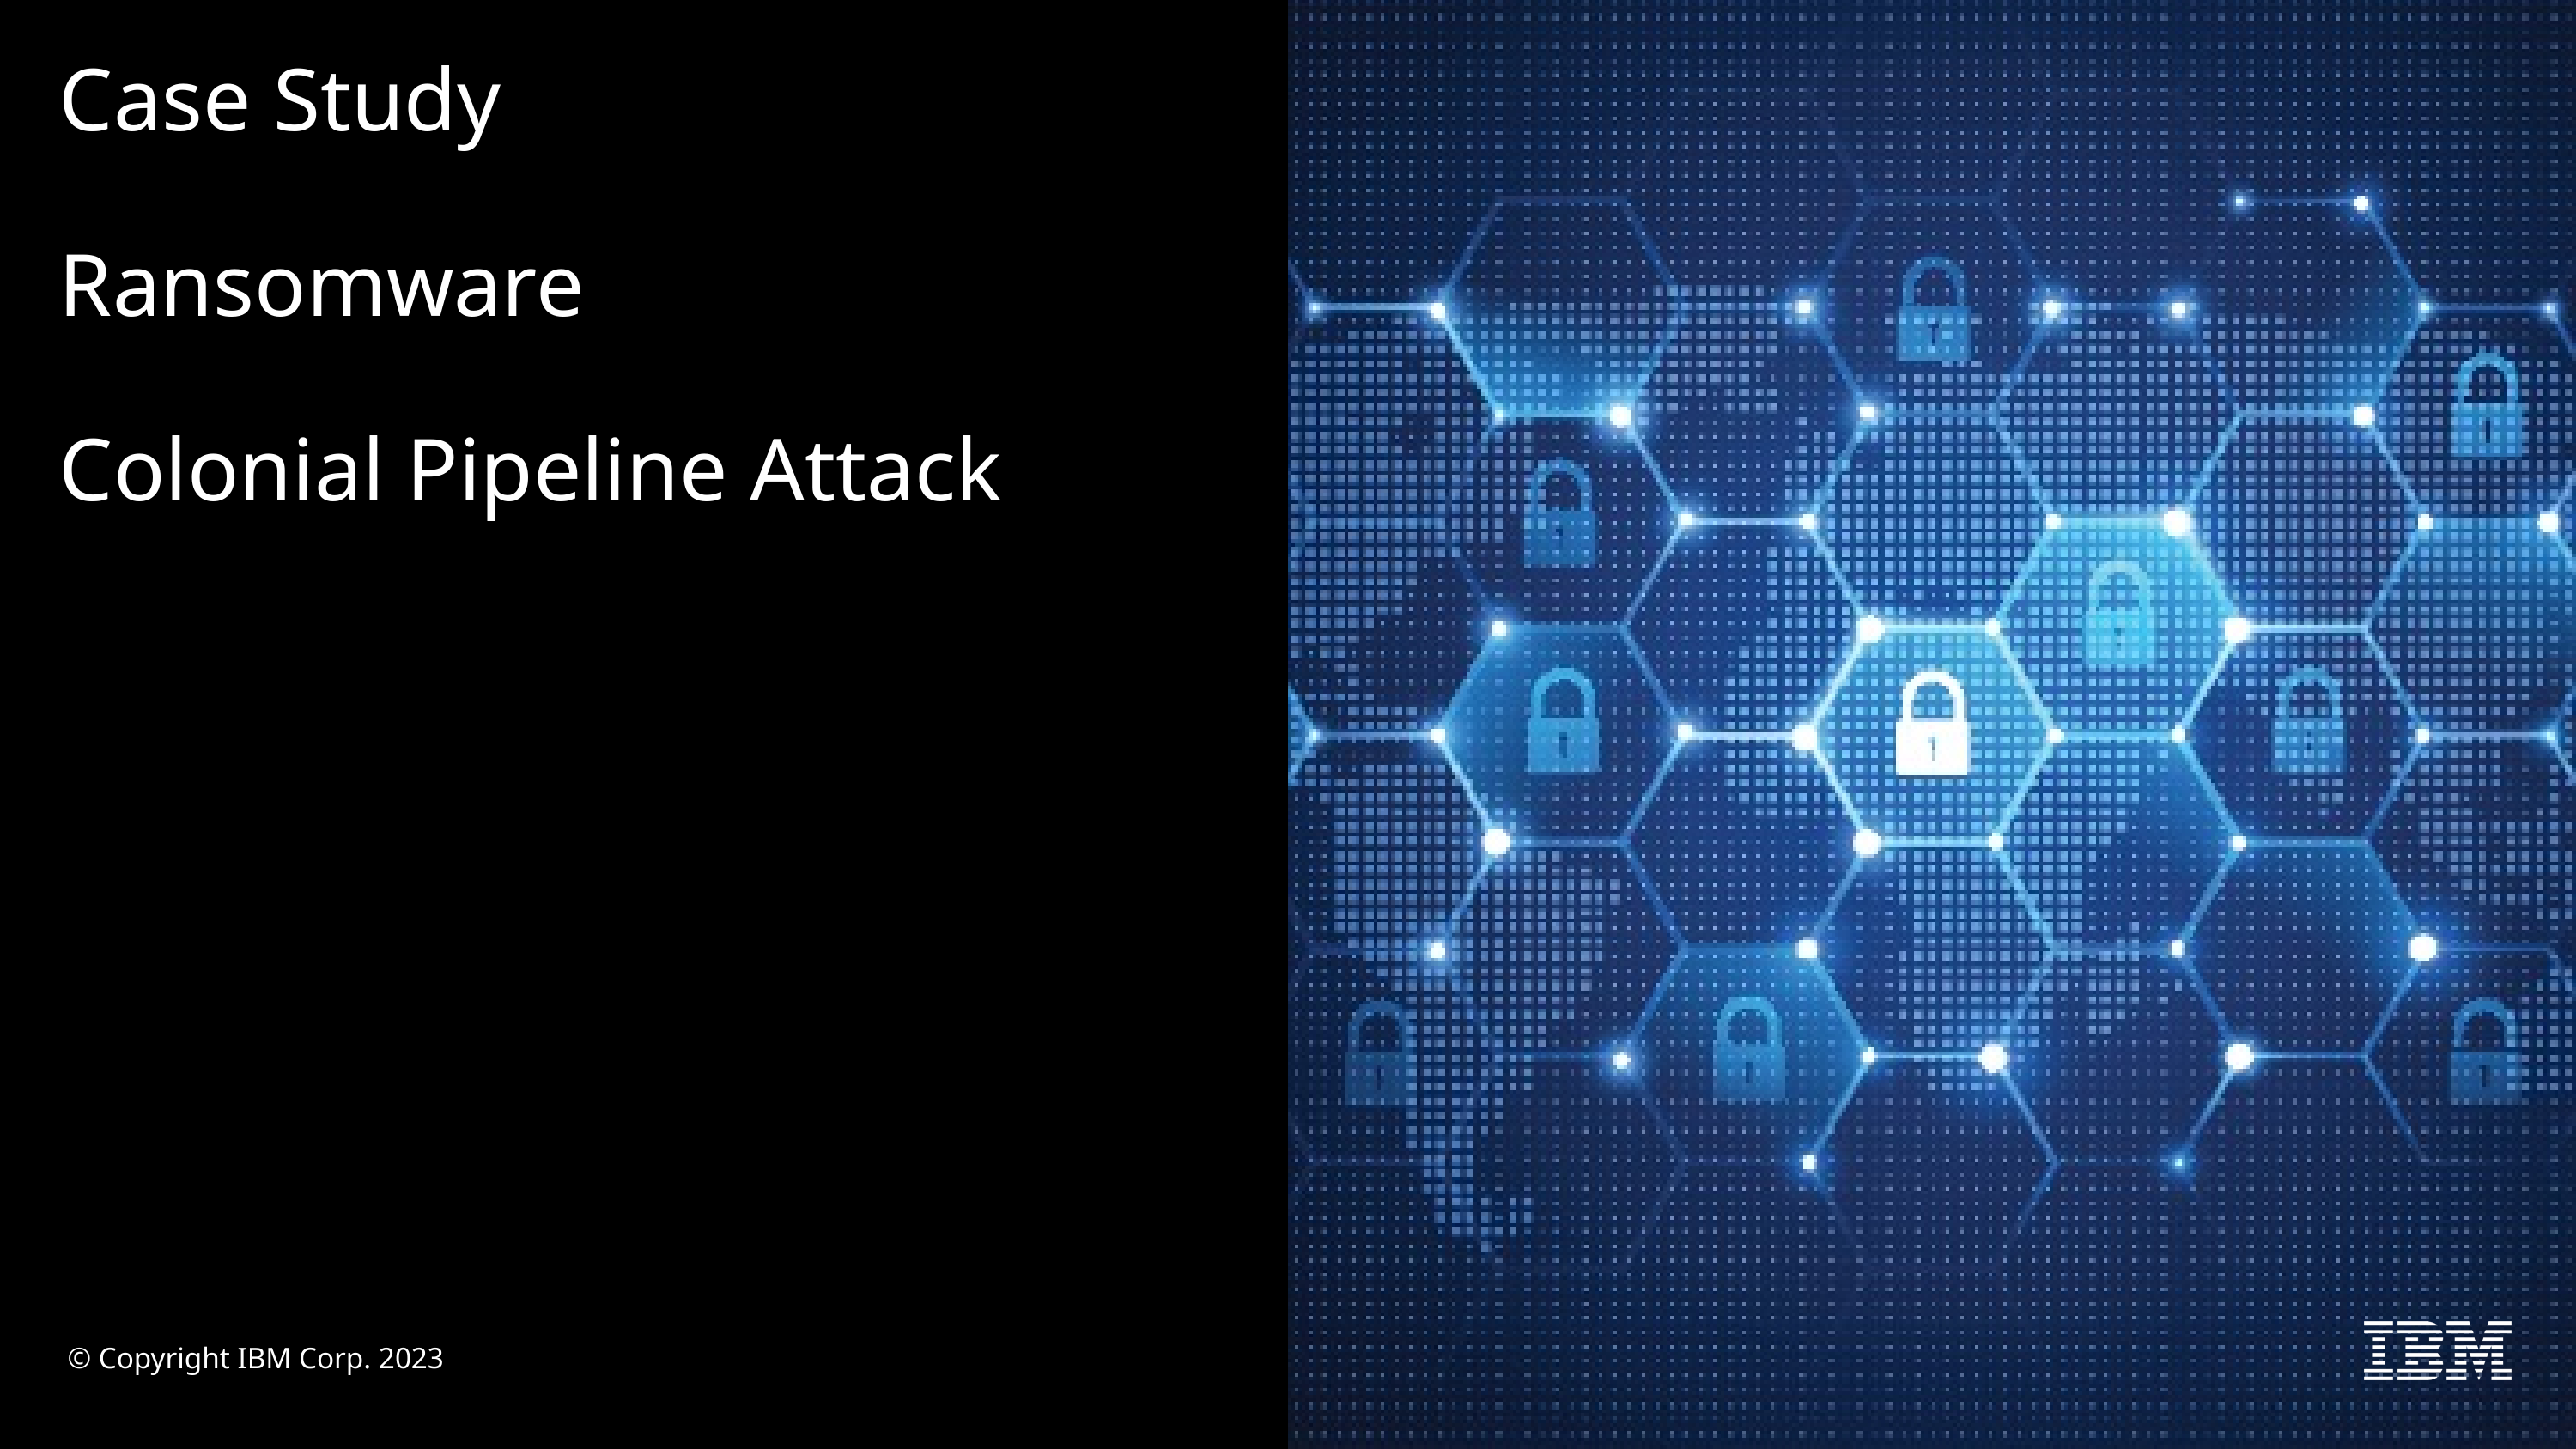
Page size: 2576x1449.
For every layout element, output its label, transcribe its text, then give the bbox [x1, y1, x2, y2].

picture [1288, 0, 2576, 1449]
title Case Study Ransomware Colonial Pipeline Attack [58, 57, 1226, 1282]
